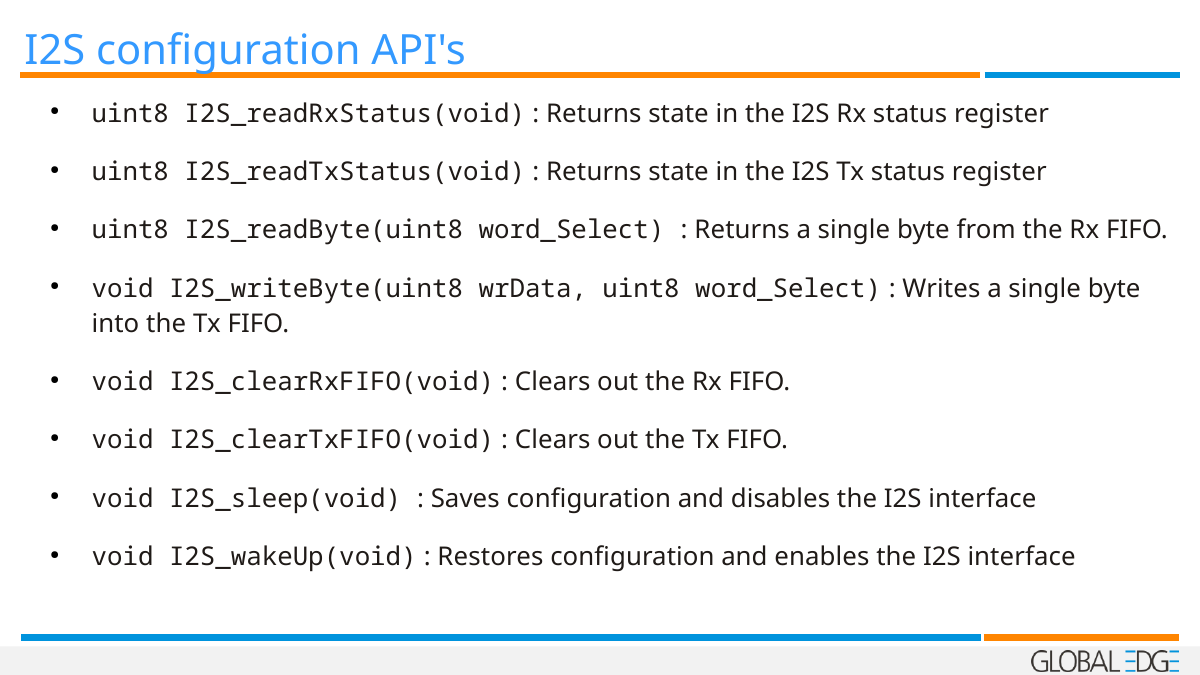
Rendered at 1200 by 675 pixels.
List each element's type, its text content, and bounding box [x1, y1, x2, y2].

list uint8 I2S_readRxStatus(void) : Returns state in the I2S Rx status register uint8 I2S_readTxStatus(void) : Returns state in the I2S Tx status register uint8 I2S_readByte(uint8 word_Select) : Returns a single byte from the Rx FIFO. void I2S_writeByte(uint8 wrData, uint8 word_Select) : Writes a single byte into the Tx FIFO. void I2S_clearRxFIFO(void) : Clears out the Rx FIFO. void I2S_clearTxFIFO(void) : Clears out the Tx FIFO. void I2S_sleep(void) : Saves configuration and disables the I2S interface void I2S_wakeUp(void) : Restores configuration and enables the I2S interface [36, 94, 1170, 615]
title I2S configuration API's [24, 21, 1100, 75]
picture [1031, 650, 1179, 672]
